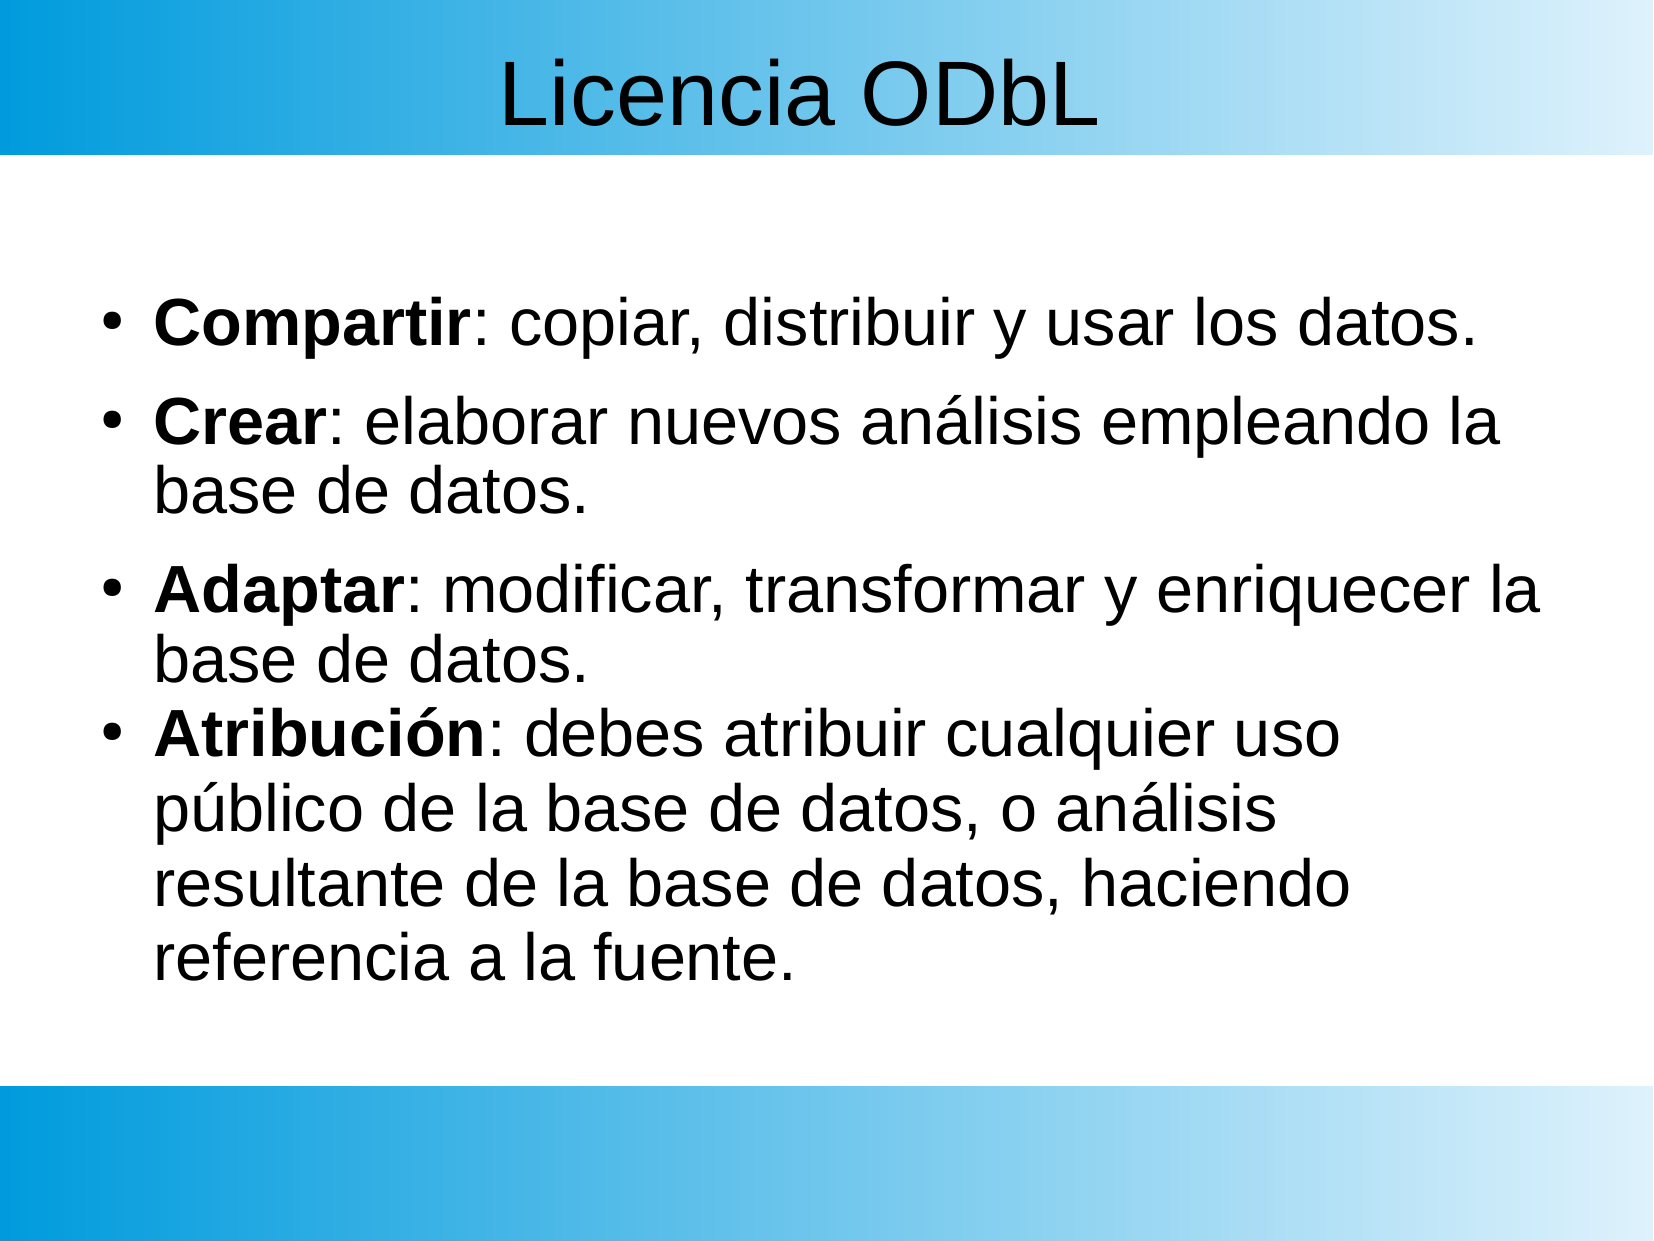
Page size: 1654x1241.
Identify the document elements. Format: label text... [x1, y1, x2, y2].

text_box Licencia ODbL [484, 35, 1123, 153]
list Compartir: copiar, distribuir y usar los datos. Crear: elaborar nuevos análisis empleando la base de datos. Adaptar: modificar, transformar y enriquecer la base de datos. Atribución: debes atribuir cualquier uso público de la base de datos, o análisis resultante de la base de datos, haciendo referencia a la fuente. [82, 290, 1571, 1010]
